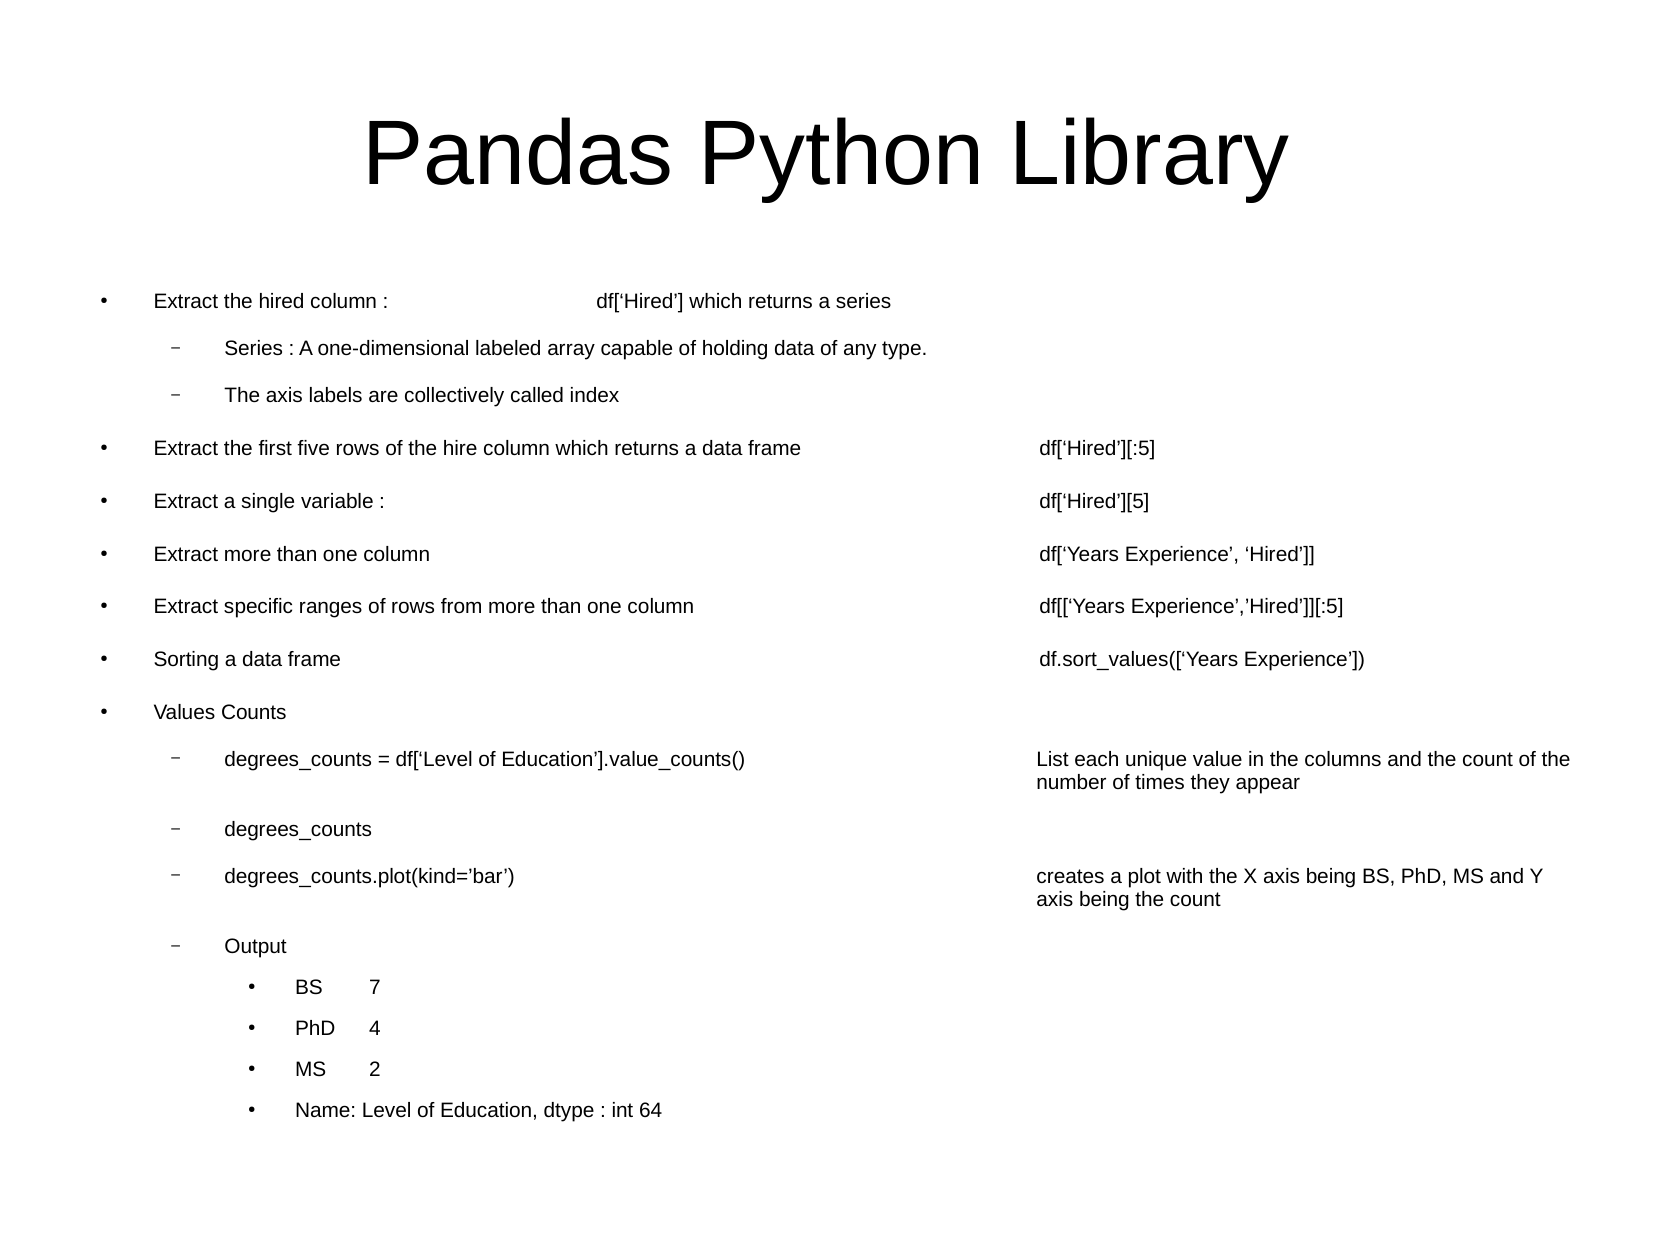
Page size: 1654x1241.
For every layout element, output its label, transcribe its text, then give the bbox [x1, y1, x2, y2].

list Extract the hired column : df[‘Hired’] which returns a series Series : A one-dimensional labeled array capable of holding data of any type. The axis labels are collectively called index Extract the first five rows of the hire column which returns a data frame df[‘Hired’][:5] Extract a single variable : df[‘Hired’][5] Extract more than one column df[‘Years Experience’, ‘Hired’]] Extract specific ranges of rows from more than one column df[[‘Years Experience’,’Hired’]][:5] Sorting a data frame df.sort_values([‘Years Experience’]) Values Counts degrees_counts = df[‘Level of Education’].value_counts() List each unique value in the columns and the count of the number of times they appear degrees_counts degrees_counts.plot(kind=’bar’) creates a plot with the X axis being BS, PhD, MS and Y axis being the count Output BS 7 PhD 4 MS 2 Name: Level of Education, dtype : int 64 [82, 290, 1571, 1217]
title Pandas Python Library [82, 49, 1571, 257]
